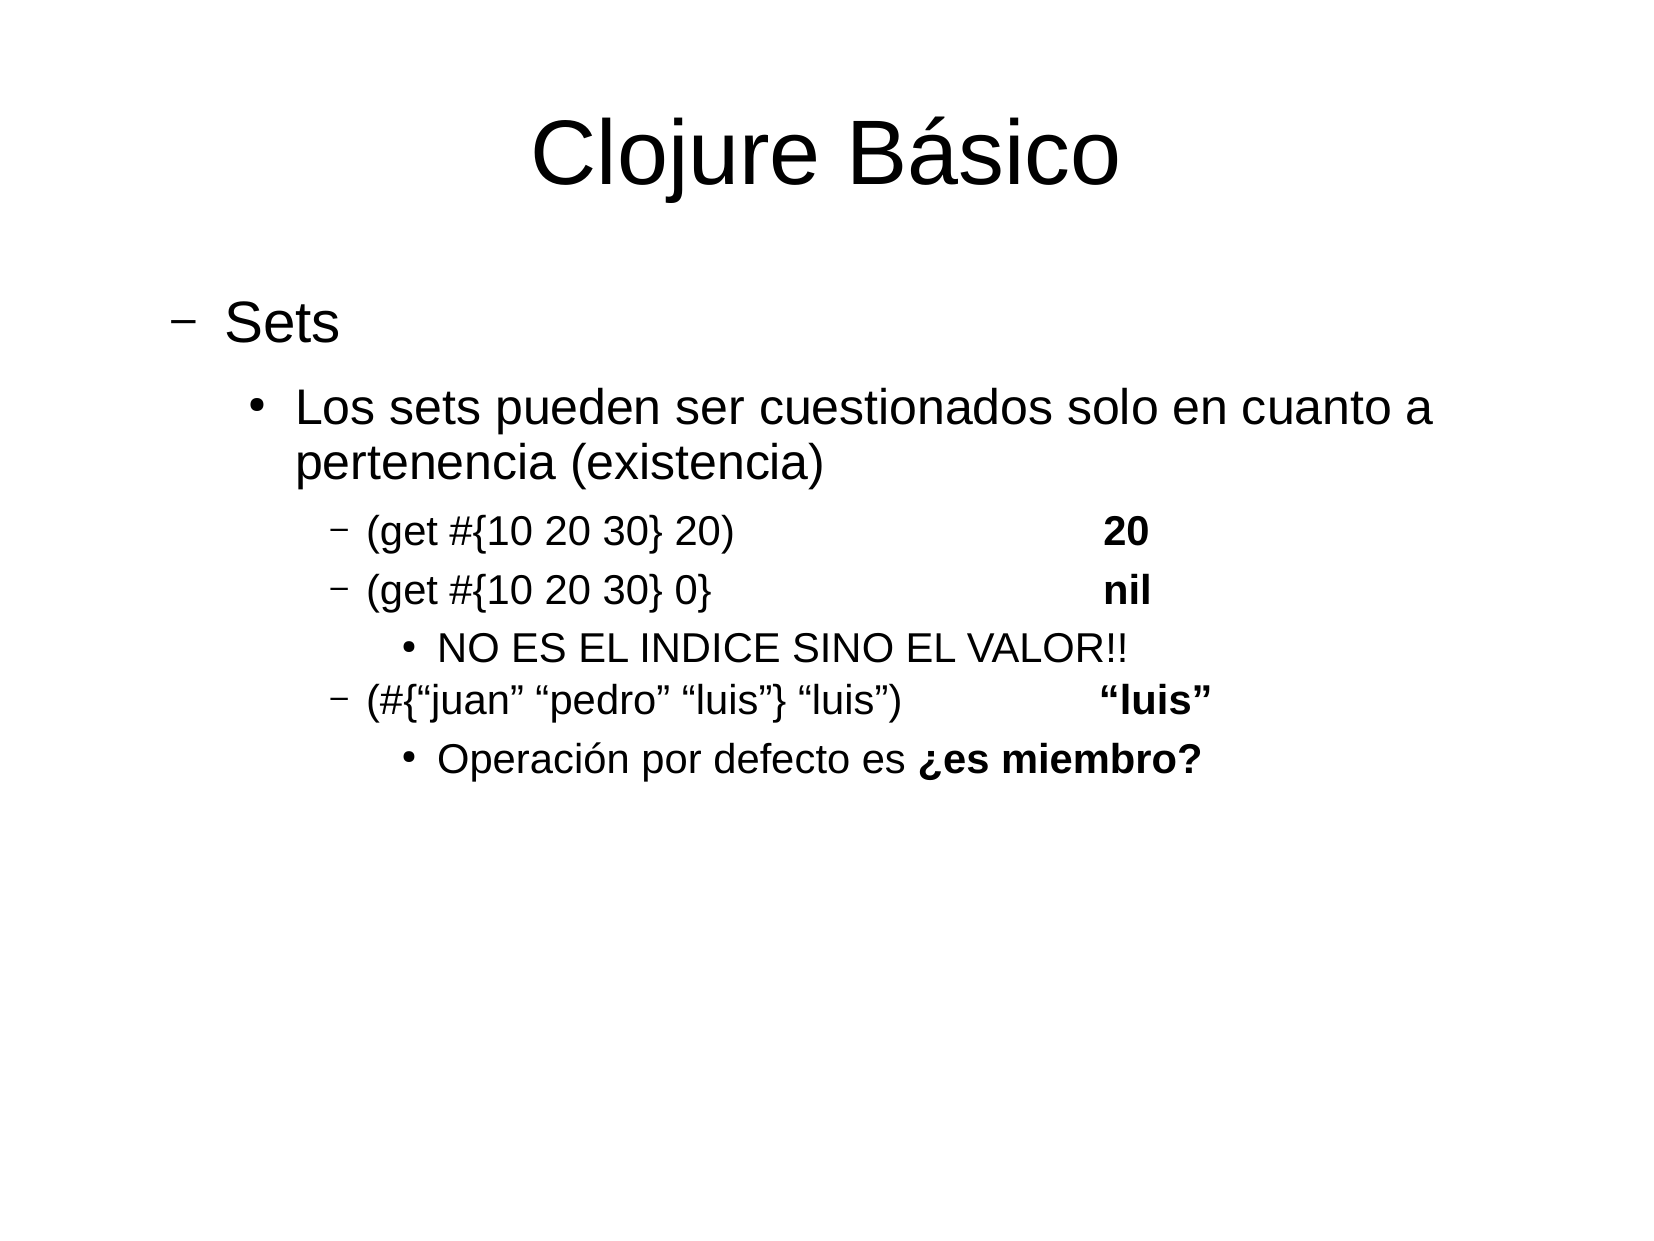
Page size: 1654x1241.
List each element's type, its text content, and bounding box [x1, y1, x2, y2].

title Clojure Básico [82, 49, 1571, 257]
list Sets Los sets pueden ser cuestionados solo en cuanto a pertenencia (existencia) (get #{10 20 30} 20) 20 (get #{10 20 30} 0} nil NO ES EL INDICE SINO EL VALOR!! (#{“juan” “pedro” “luis”} “luis”) “luis” Operación por defecto es ¿es miembro? [82, 290, 1571, 1010]
